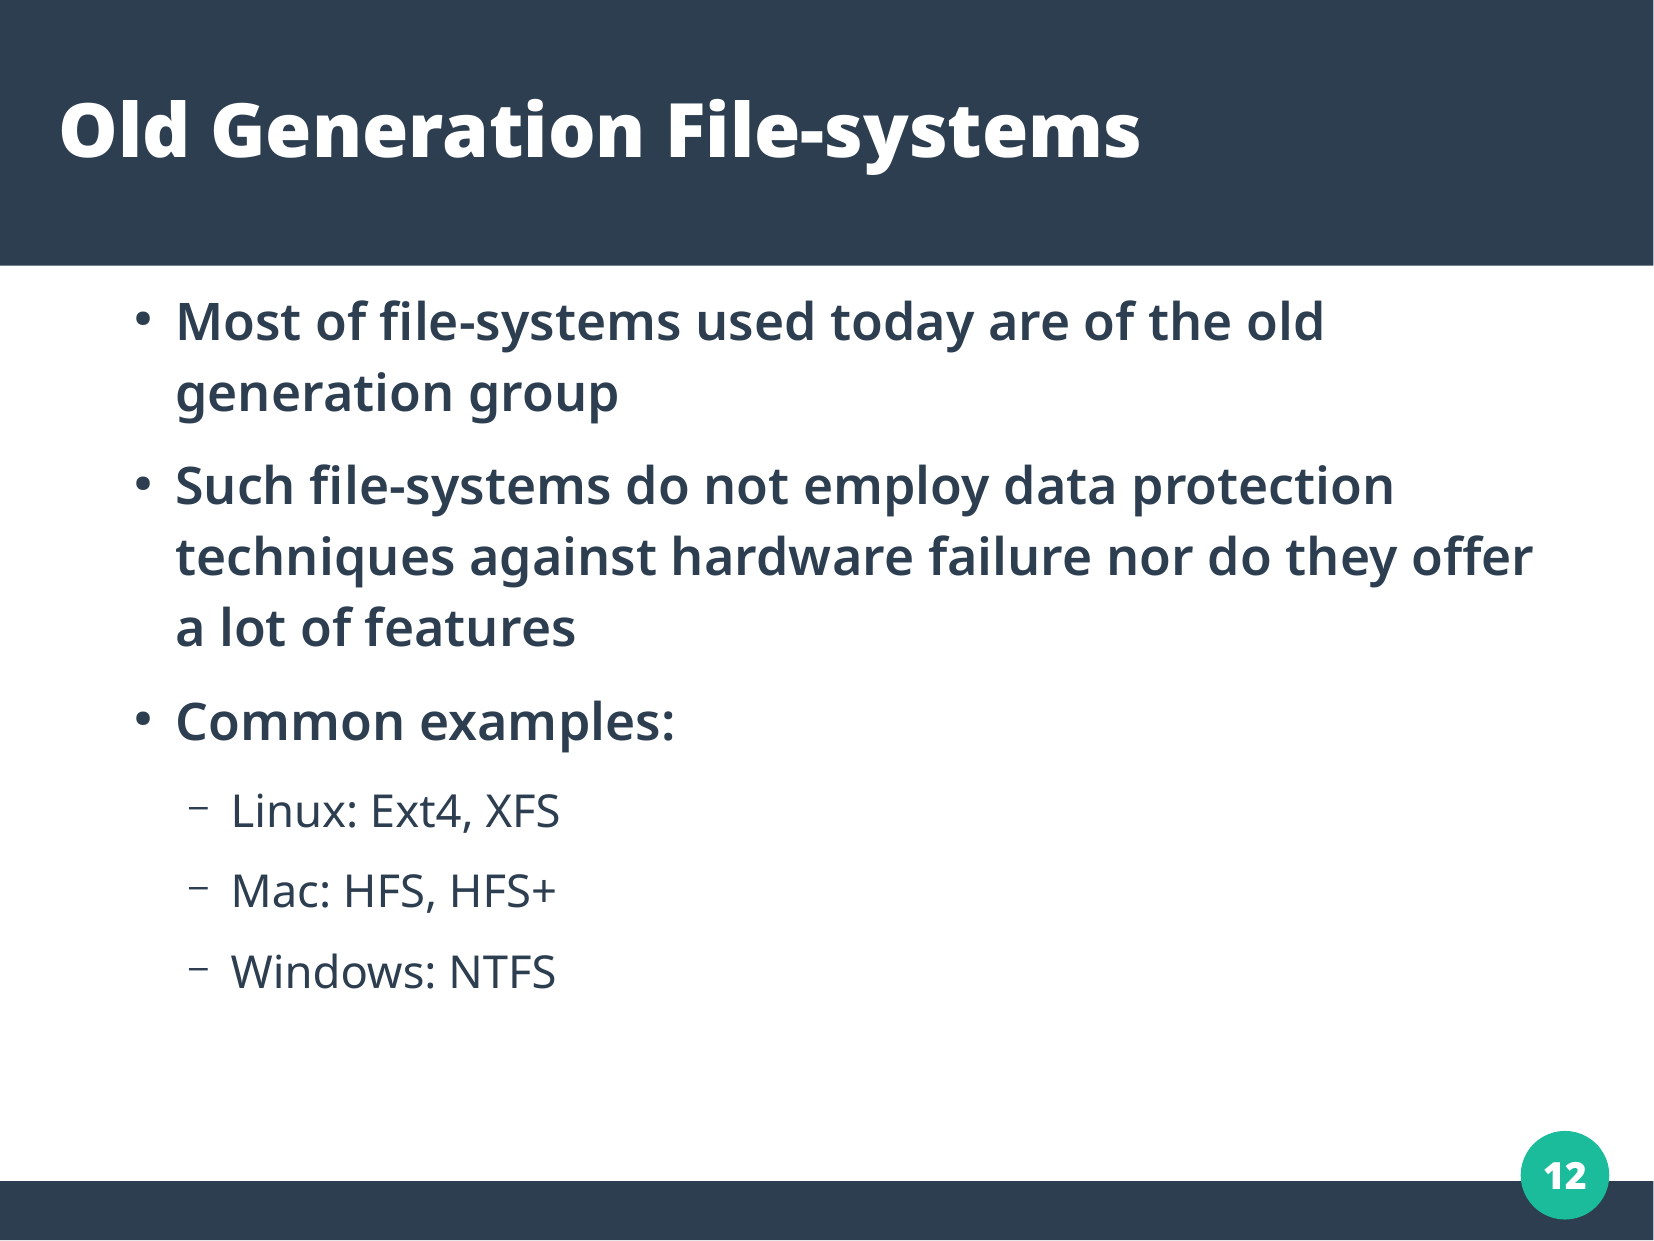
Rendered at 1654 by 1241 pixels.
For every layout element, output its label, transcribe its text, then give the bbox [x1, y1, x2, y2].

title Old Generation File-systems [59, 49, 1595, 207]
list Most of file-systems used today are of the old generation group Such file-systems do not employ data protection techniques against hardware failure nor do they offer a lot of features Common examples: Linux: Ext4, XFS Mac: HFS, HFS+ Windows: NTFS [120, 285, 1538, 1005]
